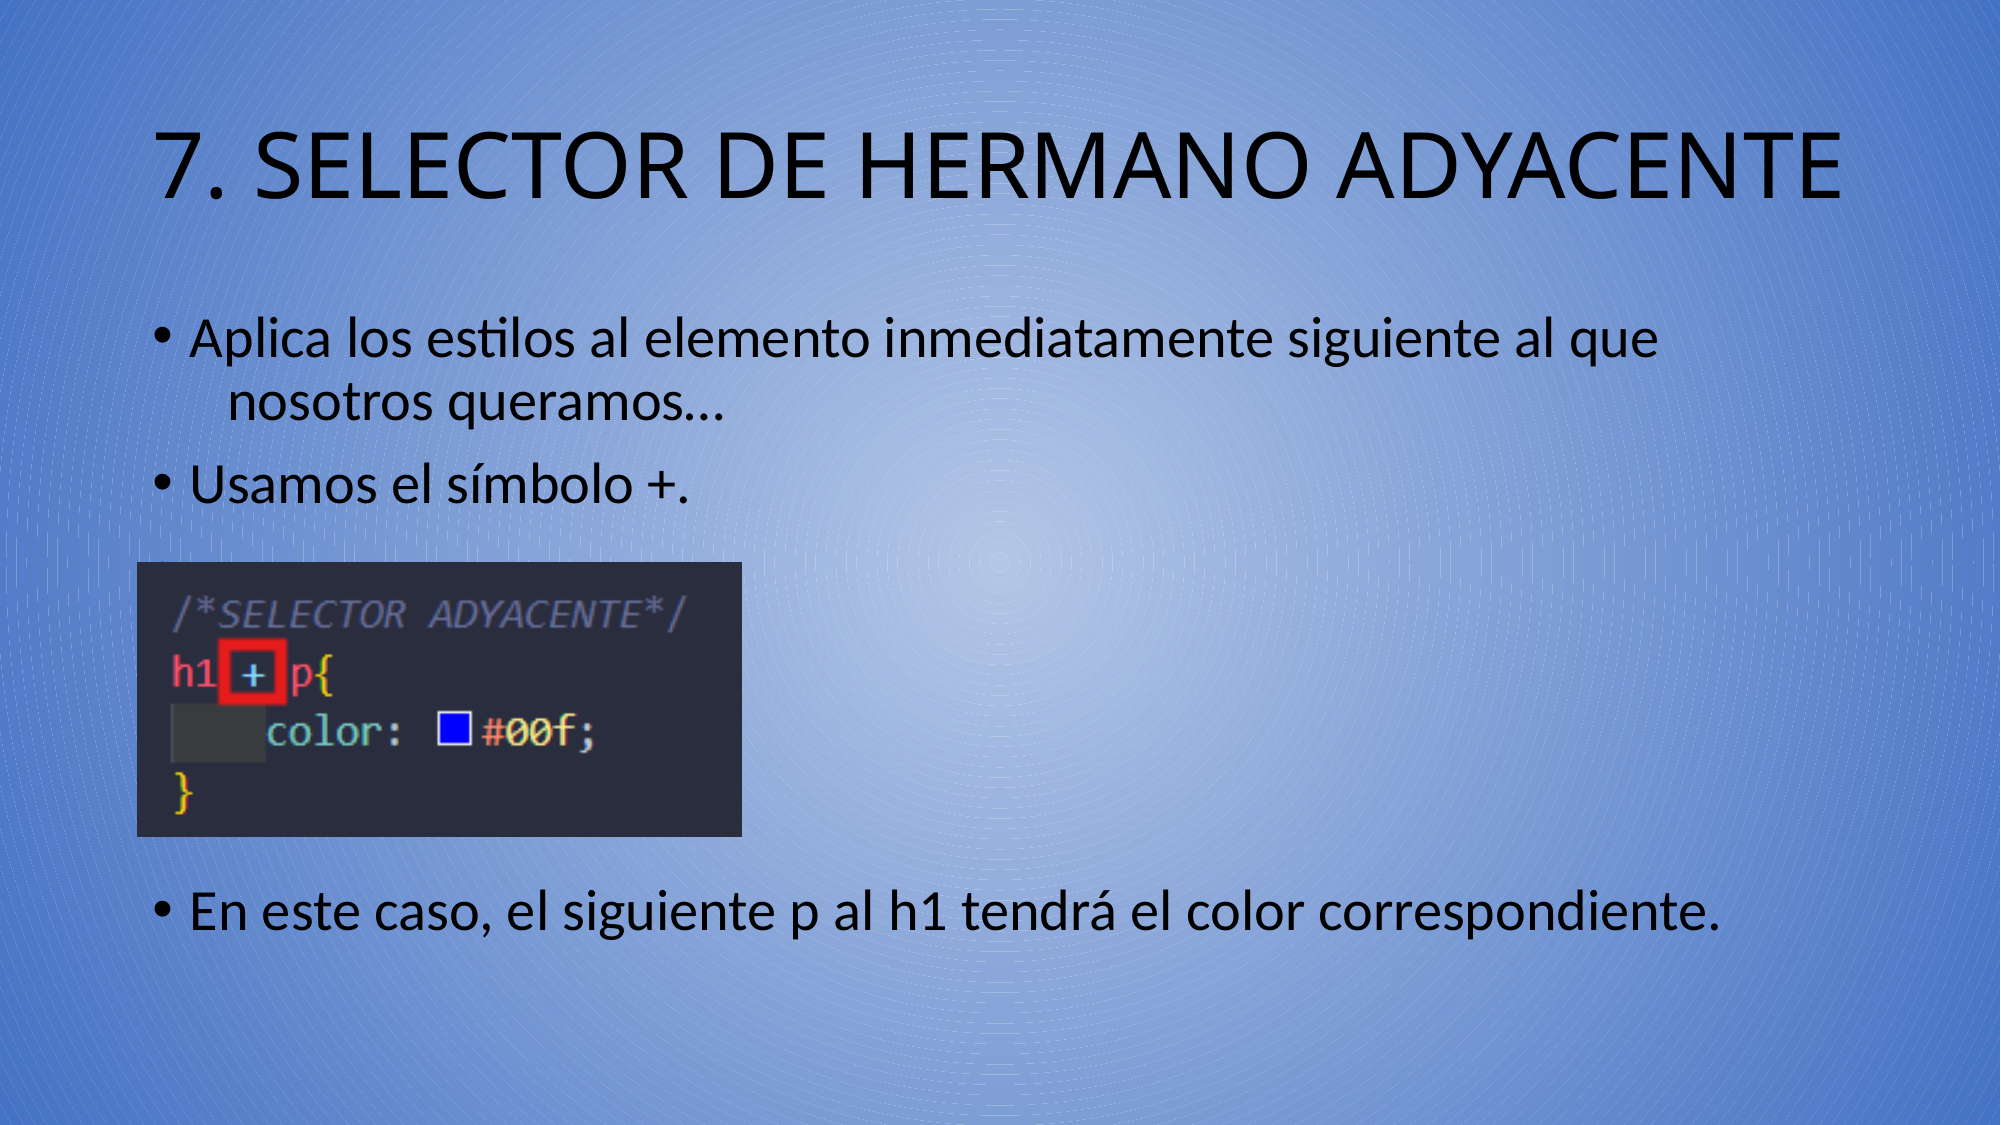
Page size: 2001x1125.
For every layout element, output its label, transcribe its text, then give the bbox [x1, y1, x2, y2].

picture [137, 562, 742, 837]
title 7. SELECTOR DE HERMANO ADYACENTE [137, 59, 1863, 278]
list Aplica los estilos al elemento inmediatamente siguiente al que nosotros queramos… Usamos el símbolo +. En este caso, el siguiente p al h1 tendrá el color correspondiente. [137, 299, 1863, 1014]
